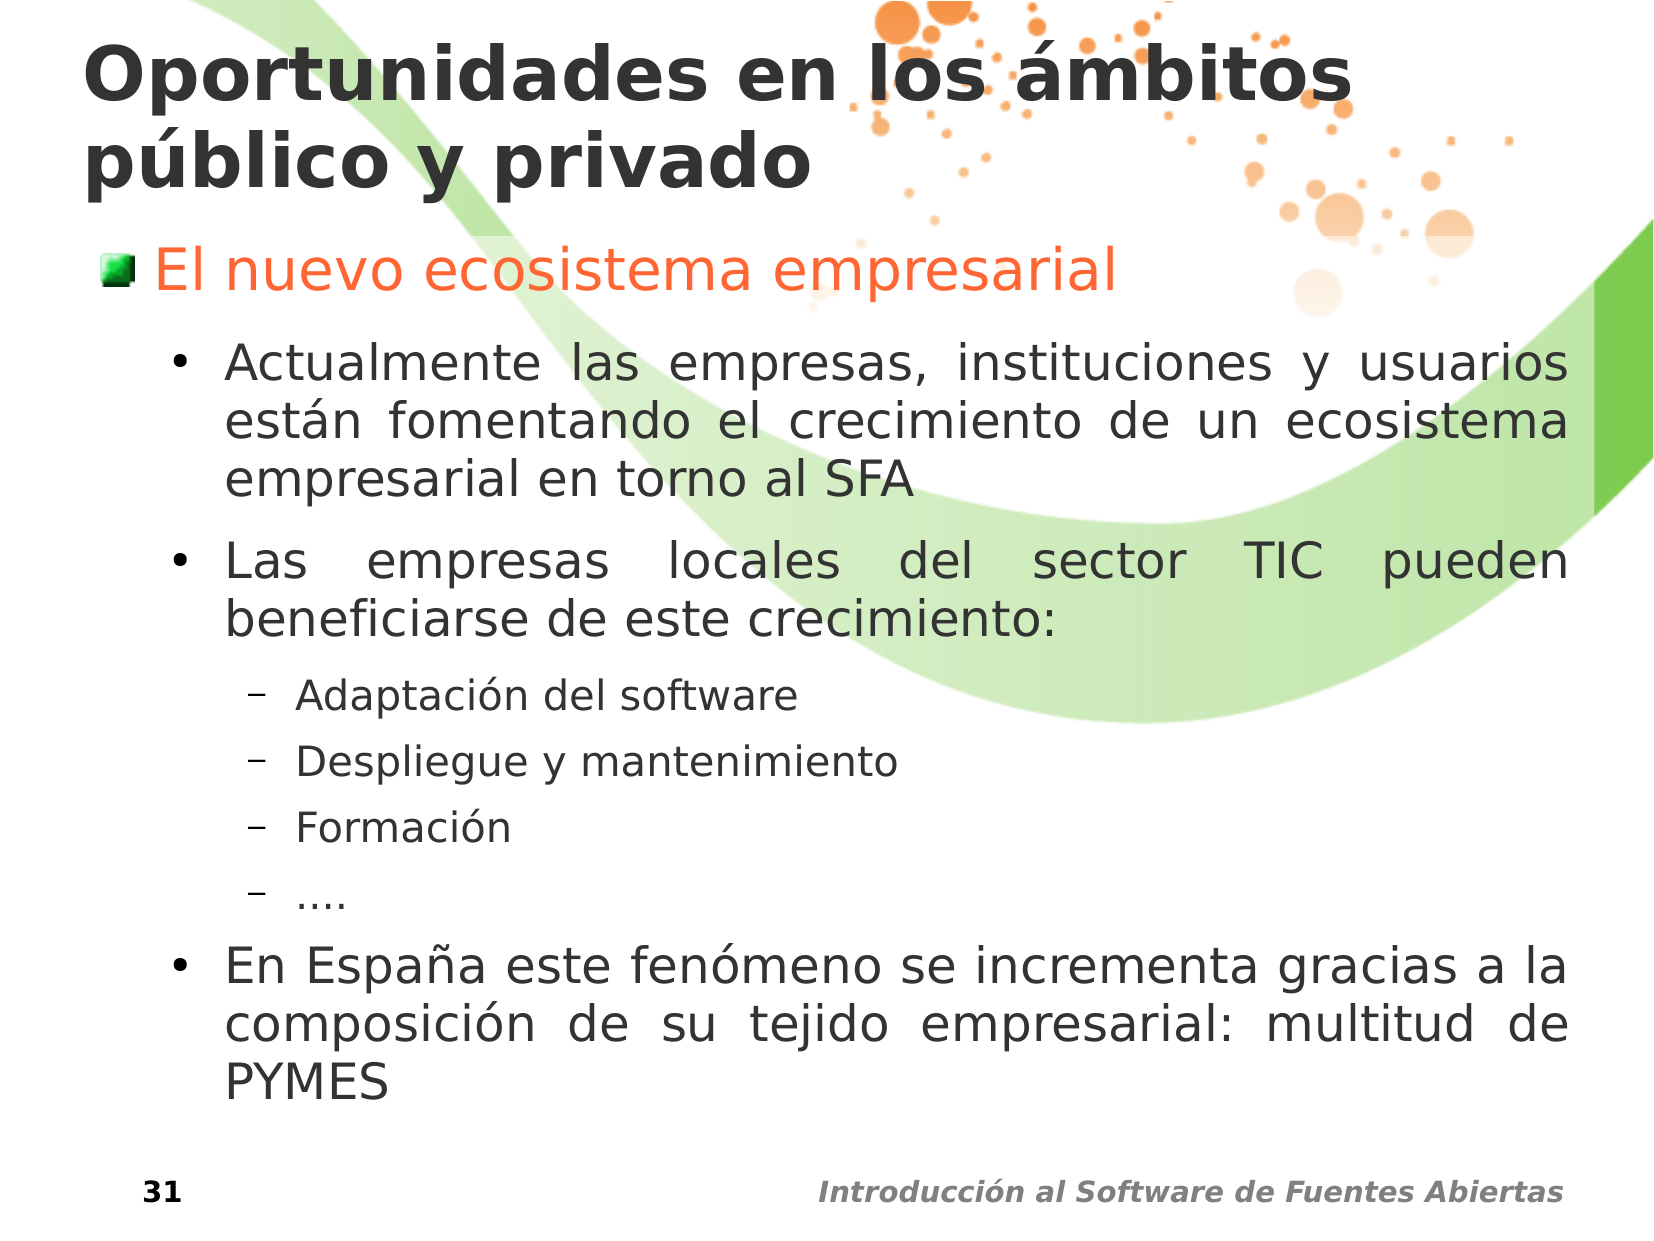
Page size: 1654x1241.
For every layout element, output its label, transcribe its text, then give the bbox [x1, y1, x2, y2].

picture [185, 0, 1654, 754]
title Oportunidades en los ámbitos público y privado [82, 30, 1571, 206]
list El nuevo ecosistema empresarial Actualmente las empresas, instituciones y usuarios están fomentando el crecimiento de un ecosistema empresarial en torno al SFA Las empresas locales del sector TIC pueden beneficiarse de este crecimiento: Adaptación del software Despliegue y mantenimiento Formación .... En España este fenómeno se incrementa gracias a la composición de su tejido empresarial: multitud de PYMES [82, 236, 1571, 1137]
